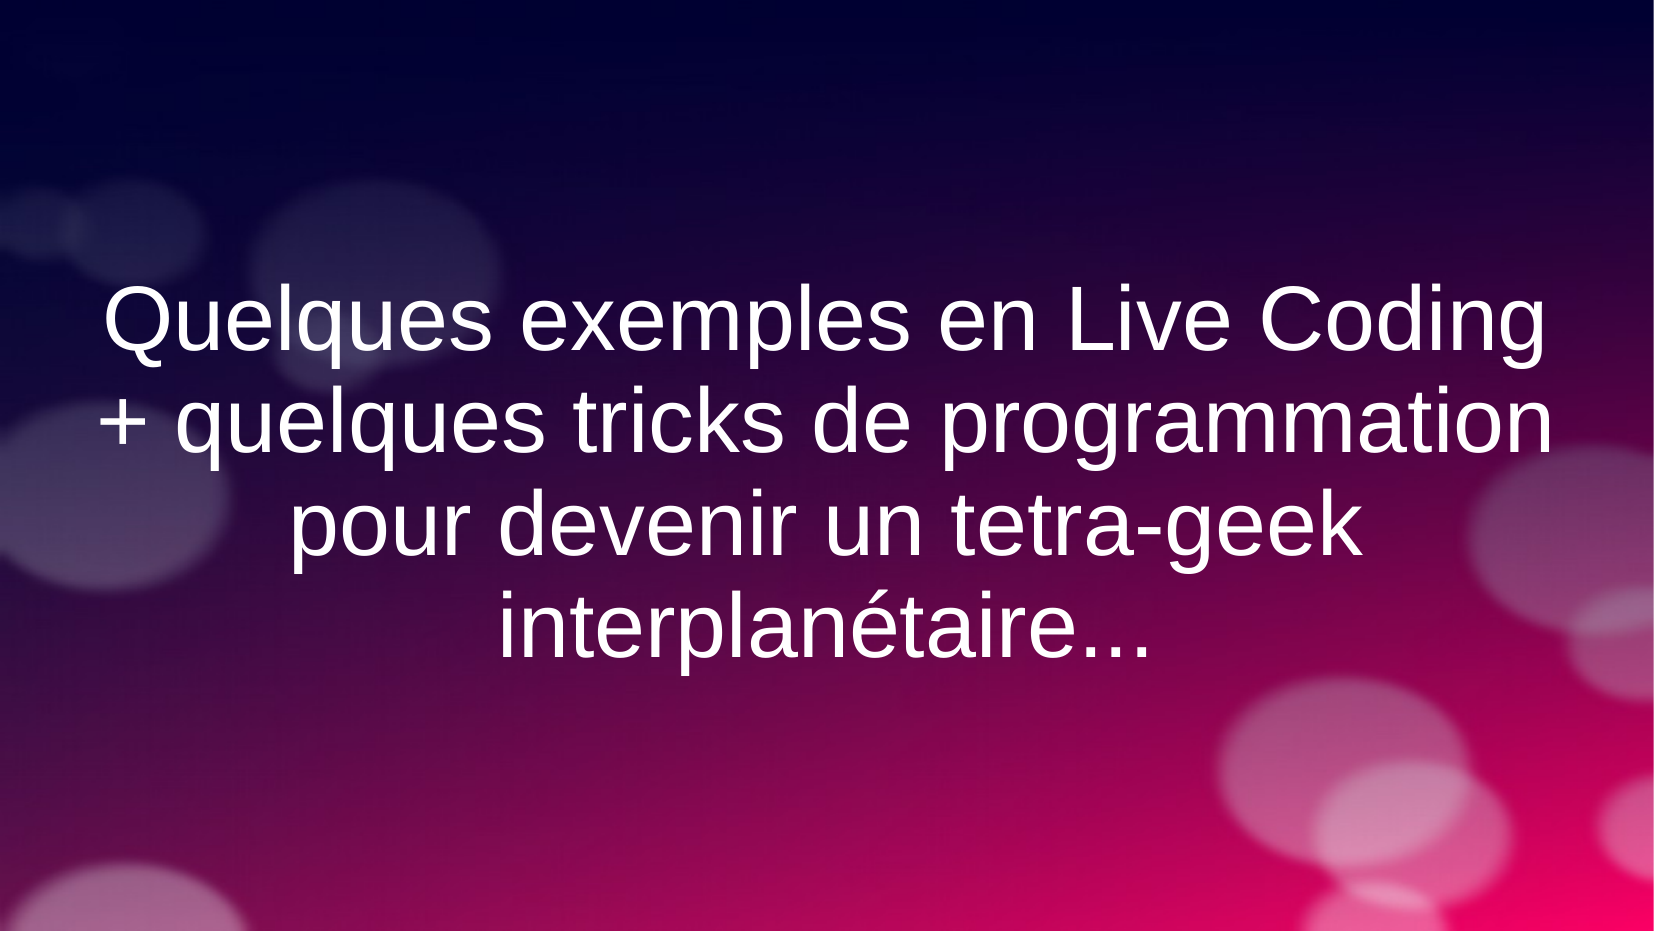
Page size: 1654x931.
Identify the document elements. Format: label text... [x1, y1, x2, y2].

picture [0, 0, 1654, 931]
title Quelques exemples en Live Coding + quelques tricks de programmation pour devenir un tetra-geek interplanétaire... [82, 120, 1571, 826]
